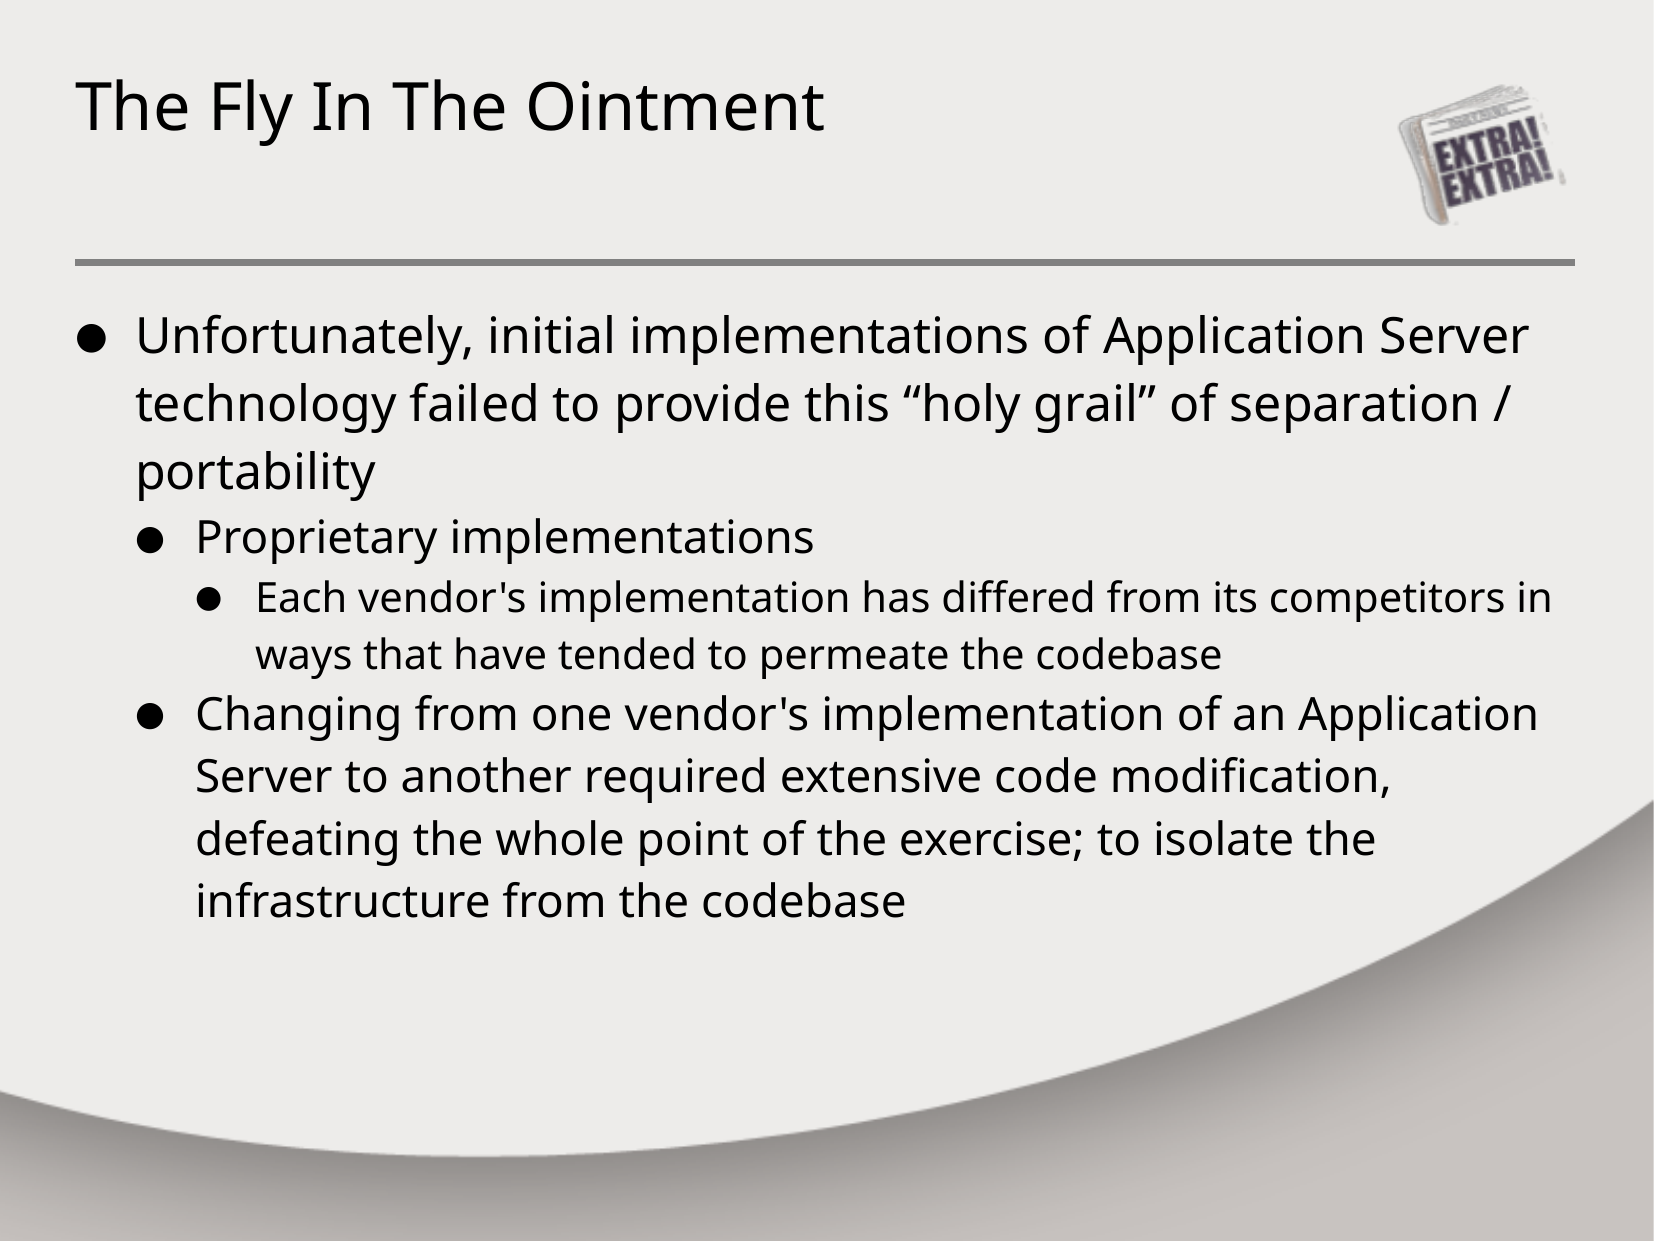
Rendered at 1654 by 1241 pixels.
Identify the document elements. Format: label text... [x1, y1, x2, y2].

title The Fly In The Ointment [75, 75, 1388, 226]
list Unfortunately, initial implementations of Application Server technology failed to provide this “holy grail” of separation / portability Proprietary implementations Each vendor's implementation has differed from its competitors in ways that have tended to permeate the codebase Changing from one vendor's implementation of an Application Server to another required extensive code modification, defeating the whole point of the exercise; to isolate the infrastructure from the codebase [75, 300, 1576, 1163]
picture [0, 0, 1654, 1241]
